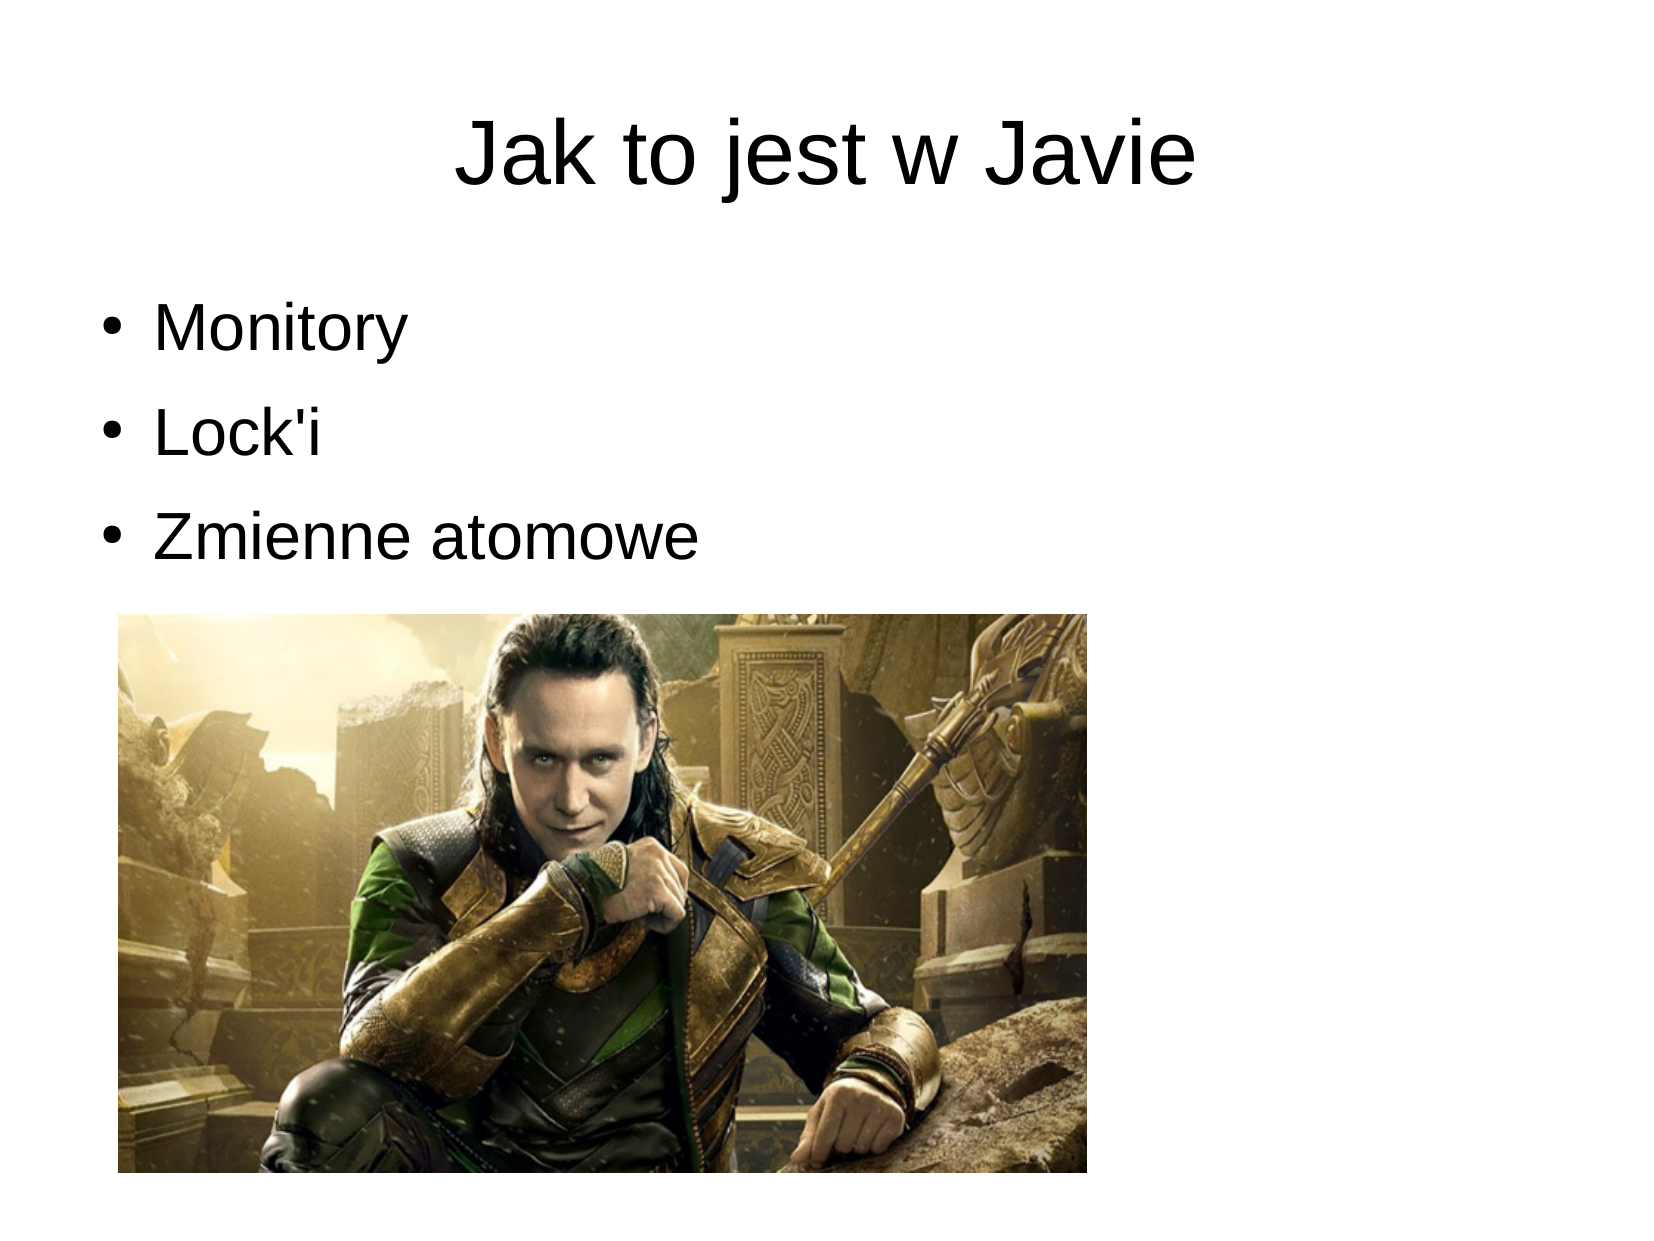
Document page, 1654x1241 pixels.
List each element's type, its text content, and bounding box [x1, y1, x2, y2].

list Monitory Lock'i Zmienne atomowe [82, 290, 1571, 1010]
picture [118, 614, 1087, 1173]
title Jak to jest w Javie [82, 49, 1571, 257]
